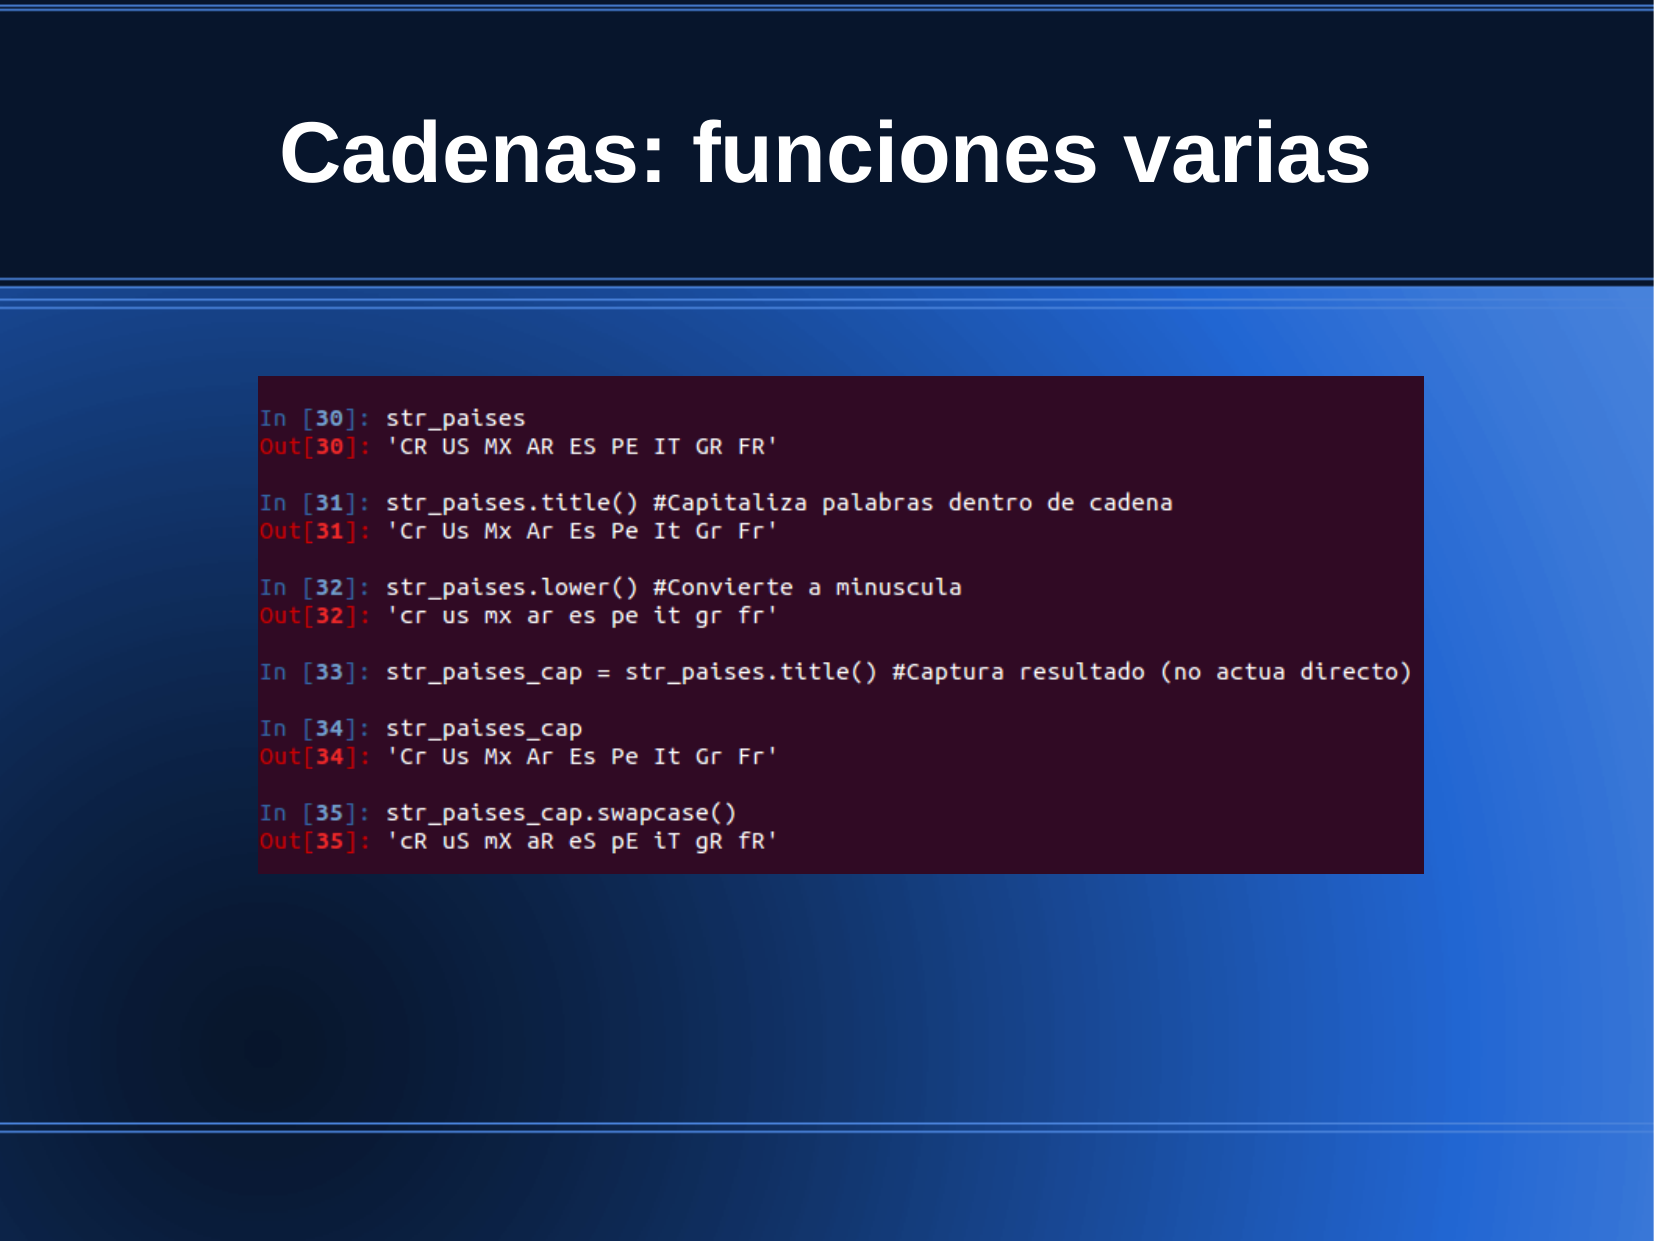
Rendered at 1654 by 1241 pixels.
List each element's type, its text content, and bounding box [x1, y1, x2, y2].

title Cadenas: funciones varias [82, 49, 1571, 257]
picture [0, 0, 1654, 1241]
